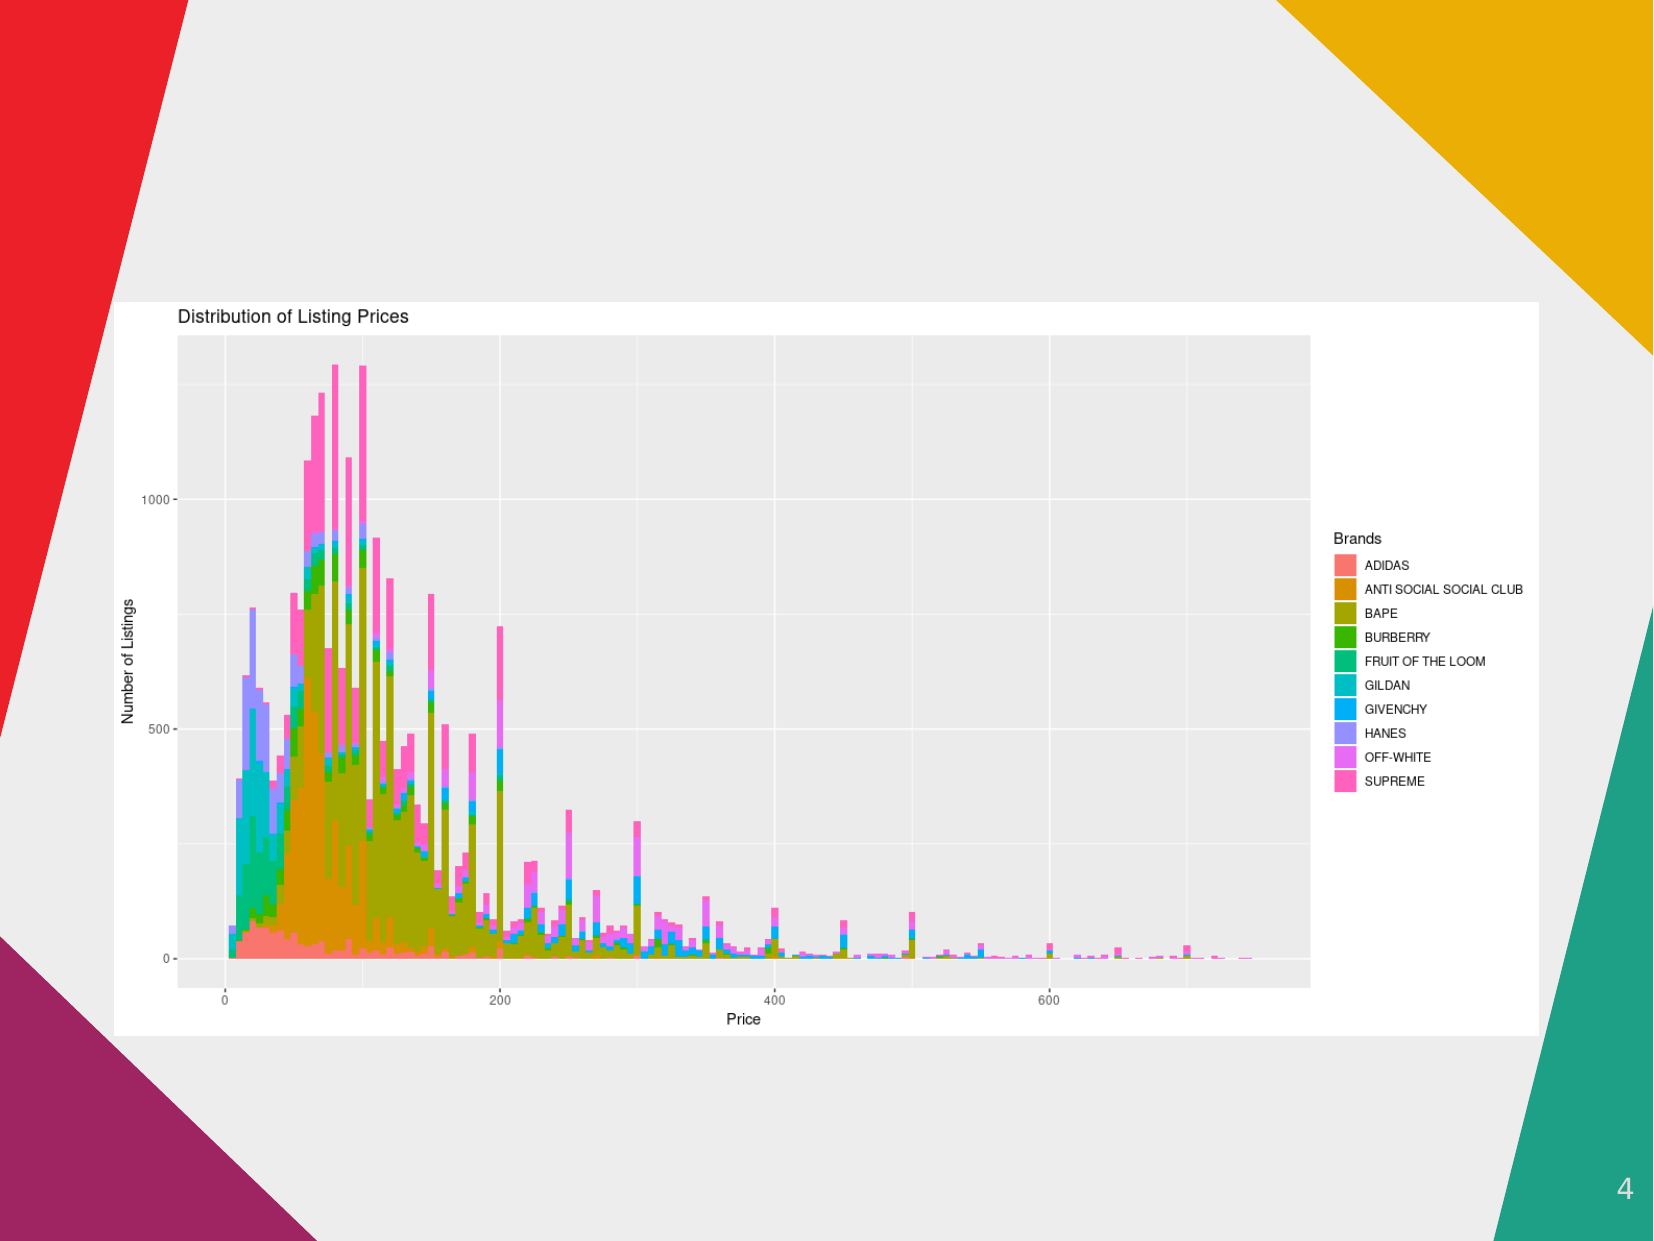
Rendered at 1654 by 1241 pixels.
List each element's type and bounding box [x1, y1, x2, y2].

picture [114, 302, 1539, 1037]
